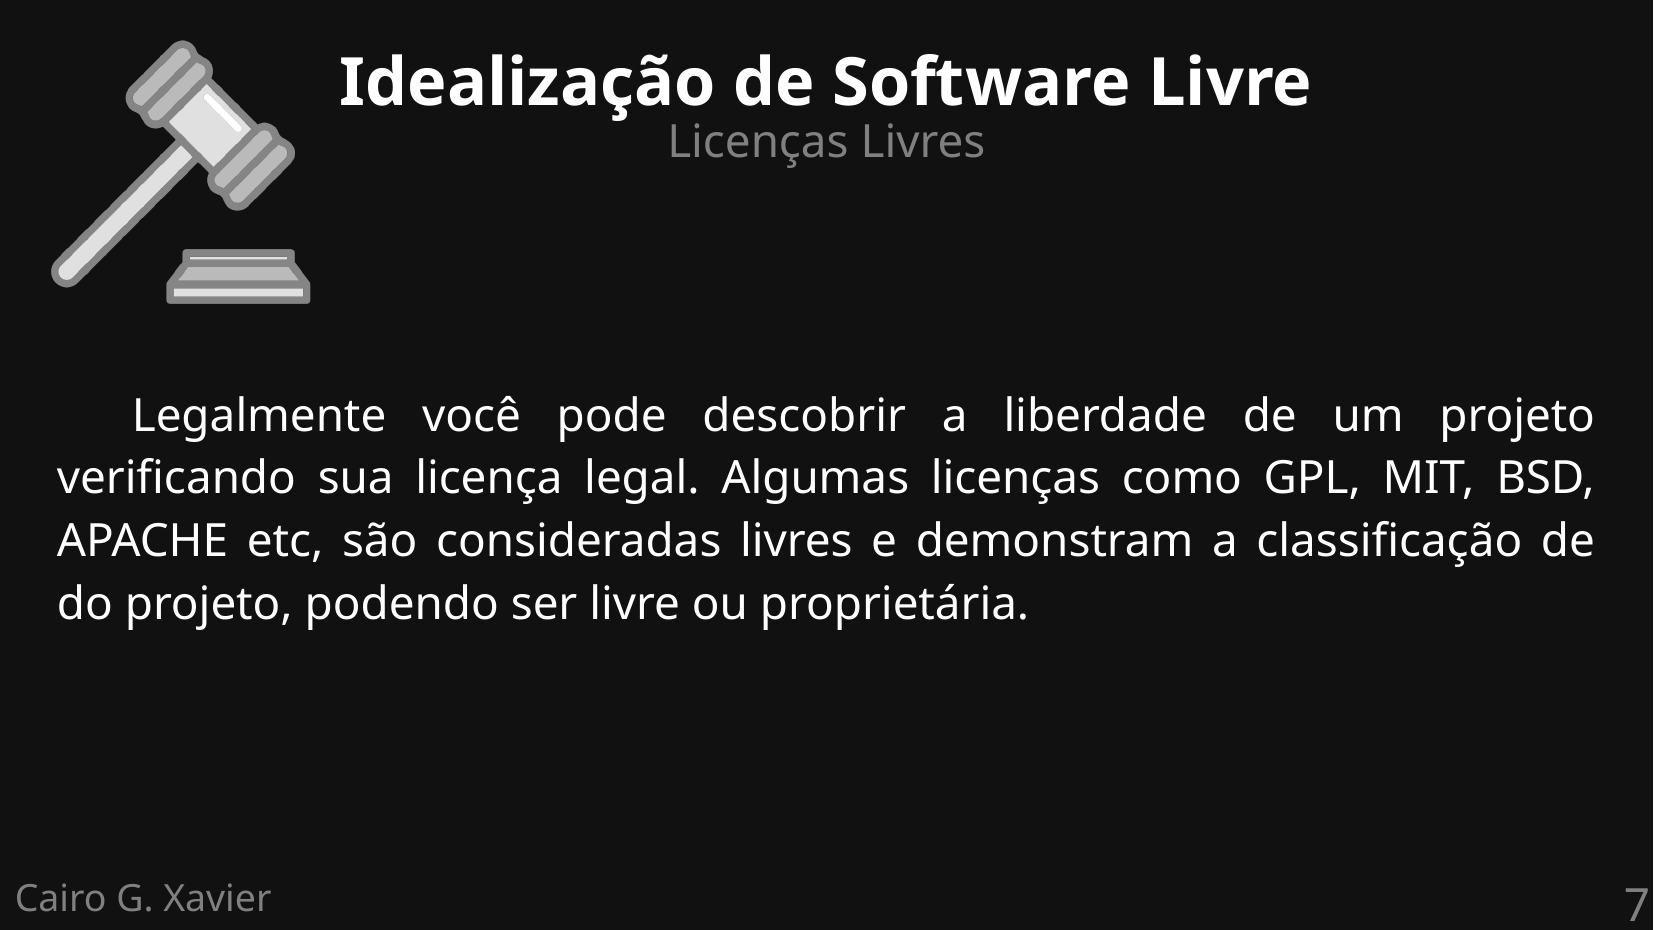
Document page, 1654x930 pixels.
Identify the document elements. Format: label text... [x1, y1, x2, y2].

picture [49, 40, 312, 304]
text_box Legalmente você pode descobrir a liberdade de um projeto verificando sua licença legal. Algumas licenças como GPL, MIT, BSD, APACHE etc, são consideradas livres e demonstram a classificação de do projeto, podendo ser livre ou proprietária. [42, 375, 1611, 788]
text_box Licenças Livres [312, 97, 1571, 182]
text_box <number> [1425, 865, 1651, 930]
text_box Cairo G. Xavier [0, 867, 311, 930]
text_box Idealização de Software Livre [82, 37, 1571, 97]
